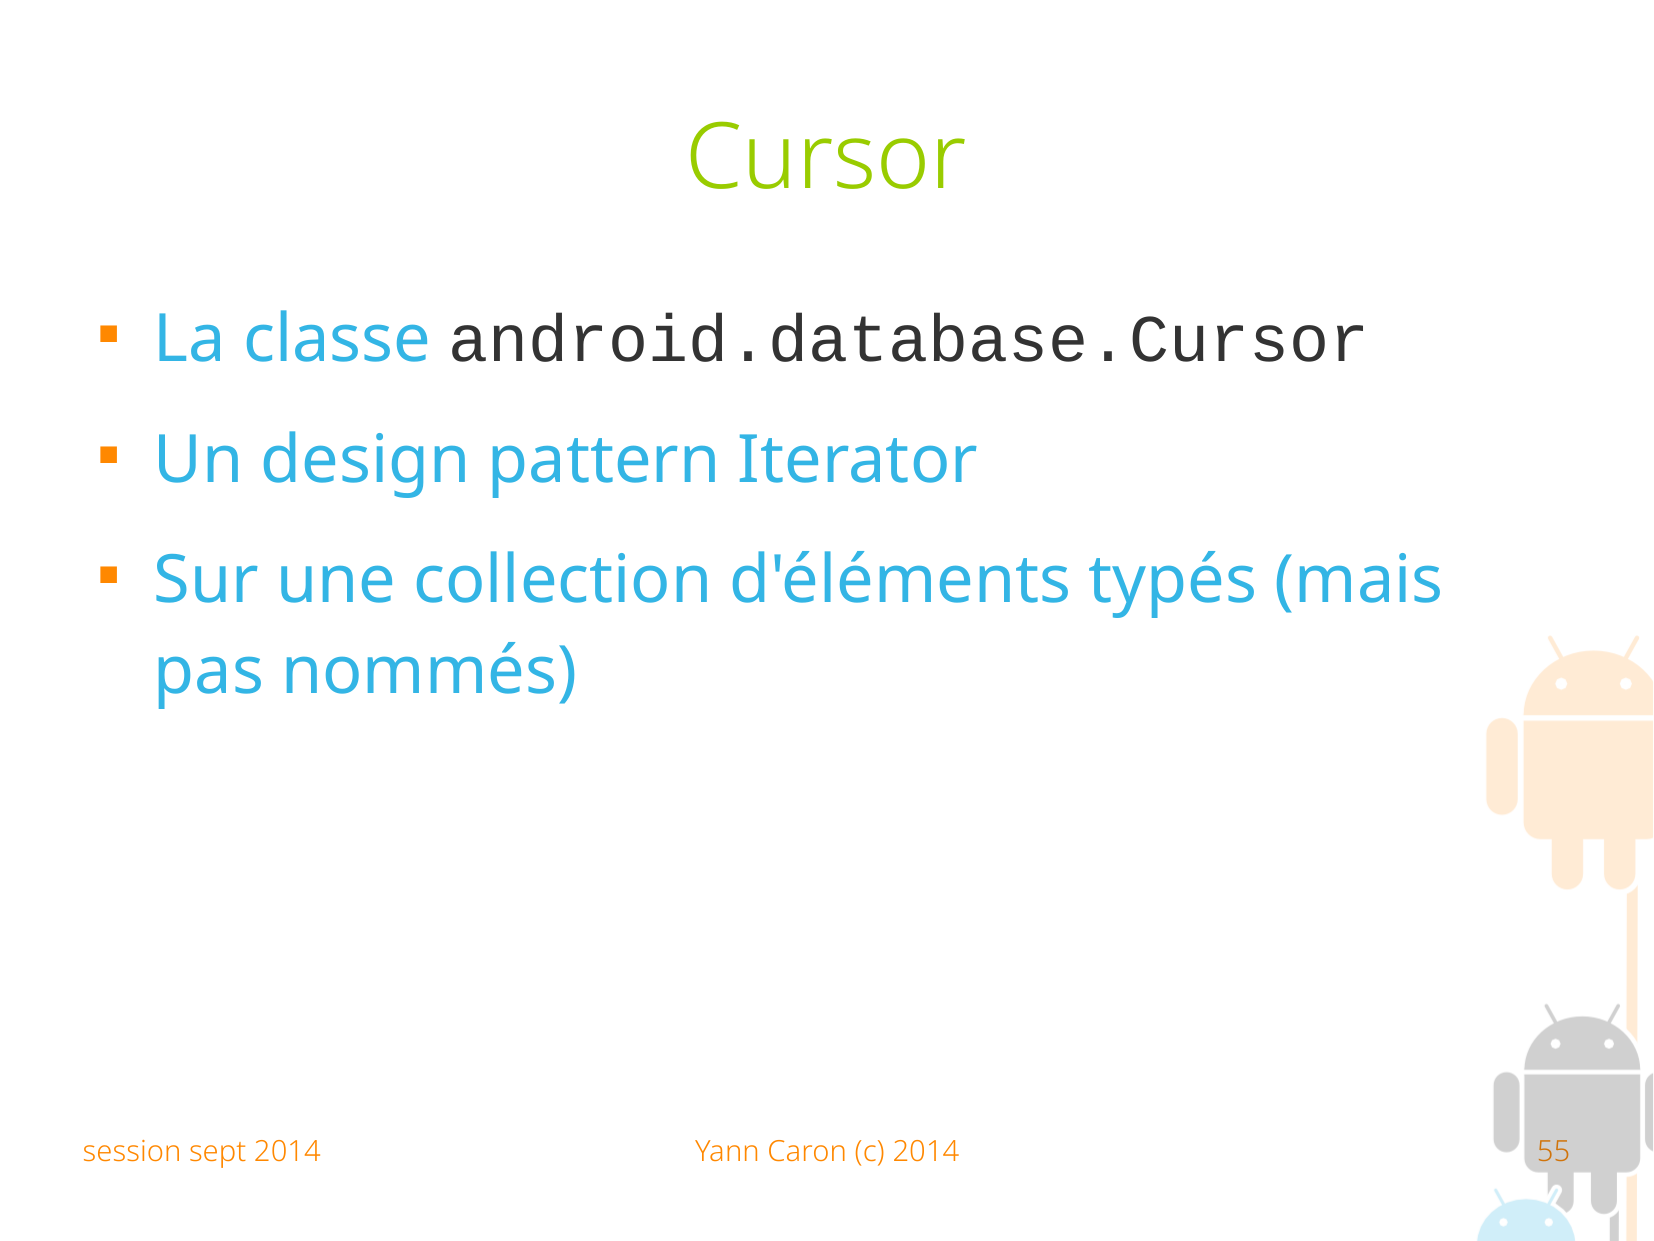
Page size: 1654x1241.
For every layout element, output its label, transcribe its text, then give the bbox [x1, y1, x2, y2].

list La classe android.database.Cursor Un design pattern Iterator Sur une collection d'éléments typés (mais pas nommés) [82, 290, 1571, 1010]
title Cursor [82, 49, 1571, 257]
picture [240, 423, 1654, 1241]
